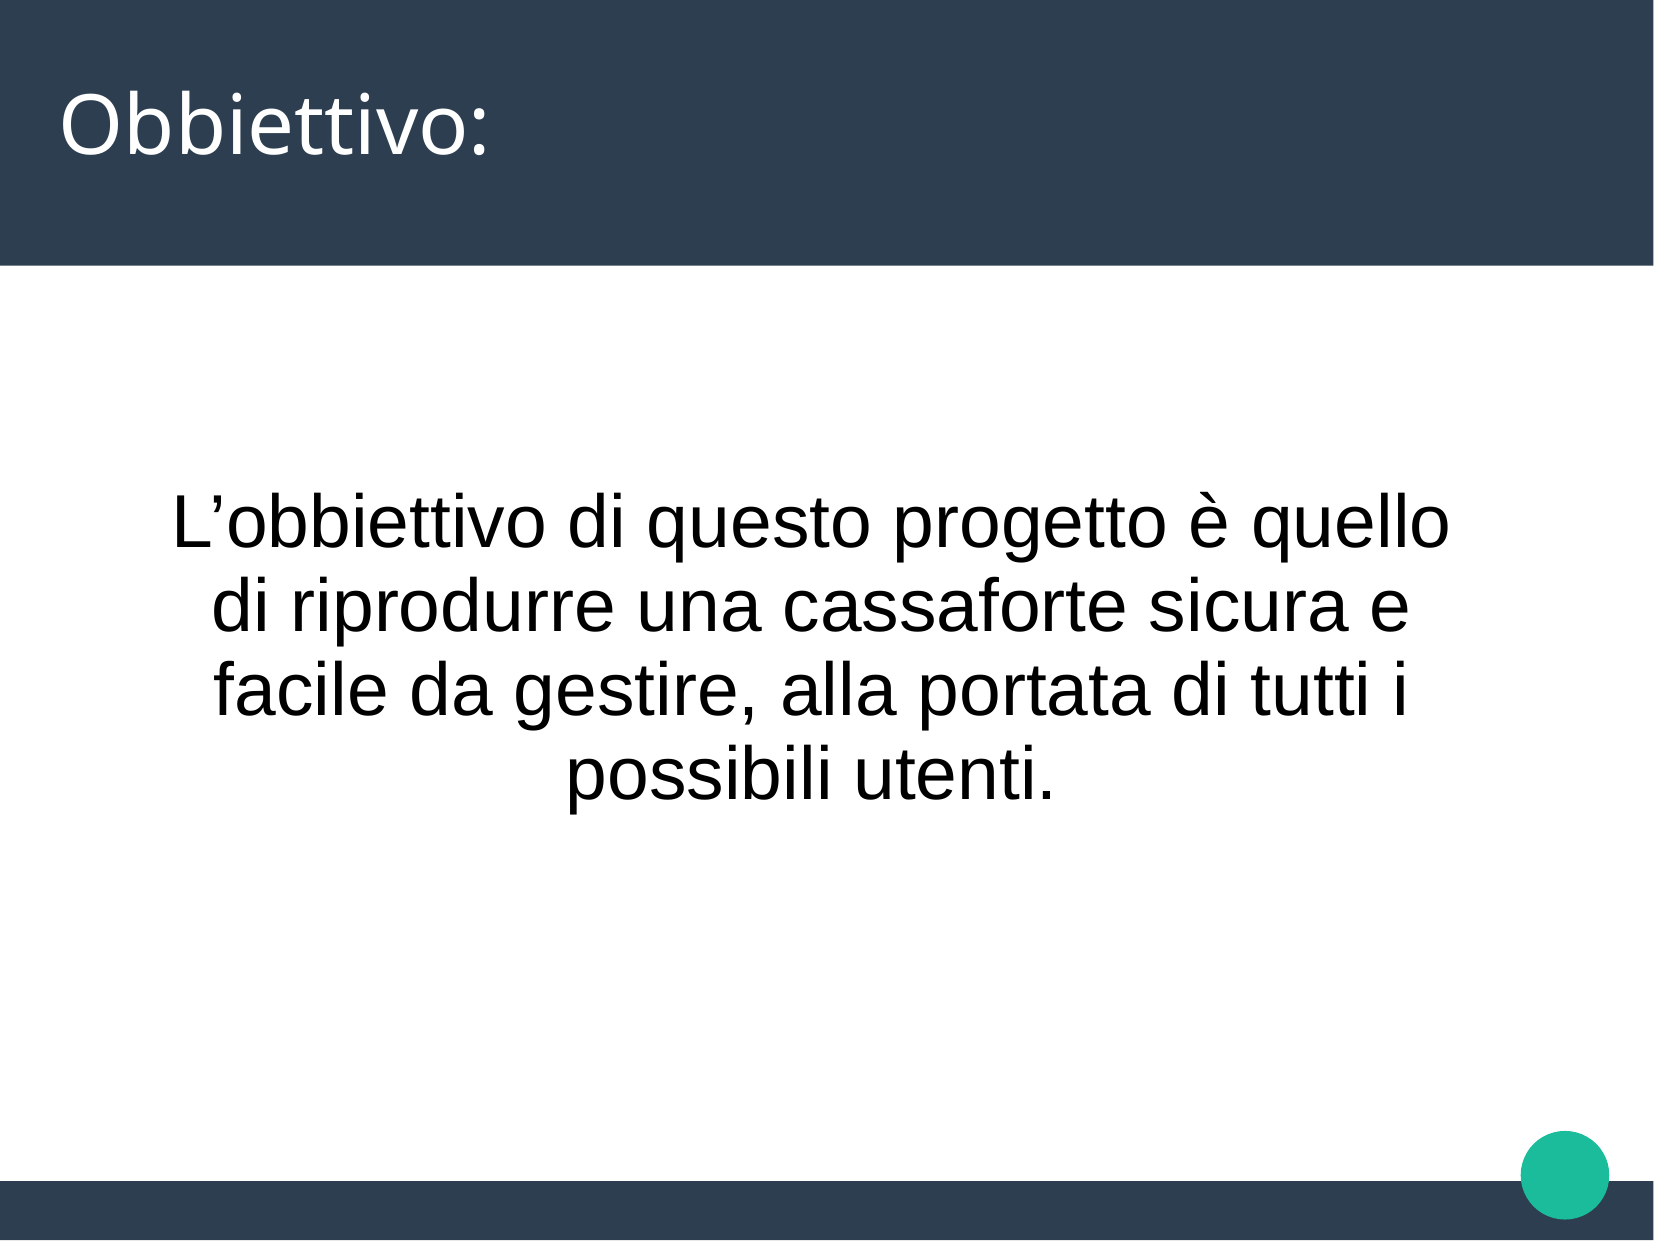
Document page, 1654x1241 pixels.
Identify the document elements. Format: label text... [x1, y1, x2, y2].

text_box L’obbiettivo di questo progetto è quello di riprodurre una cassaforte sicura e facile da gestire, alla portata di tutti i possibili utenti. [118, 472, 1506, 926]
subtitle Obbiettivo: [59, 38, 1595, 207]
